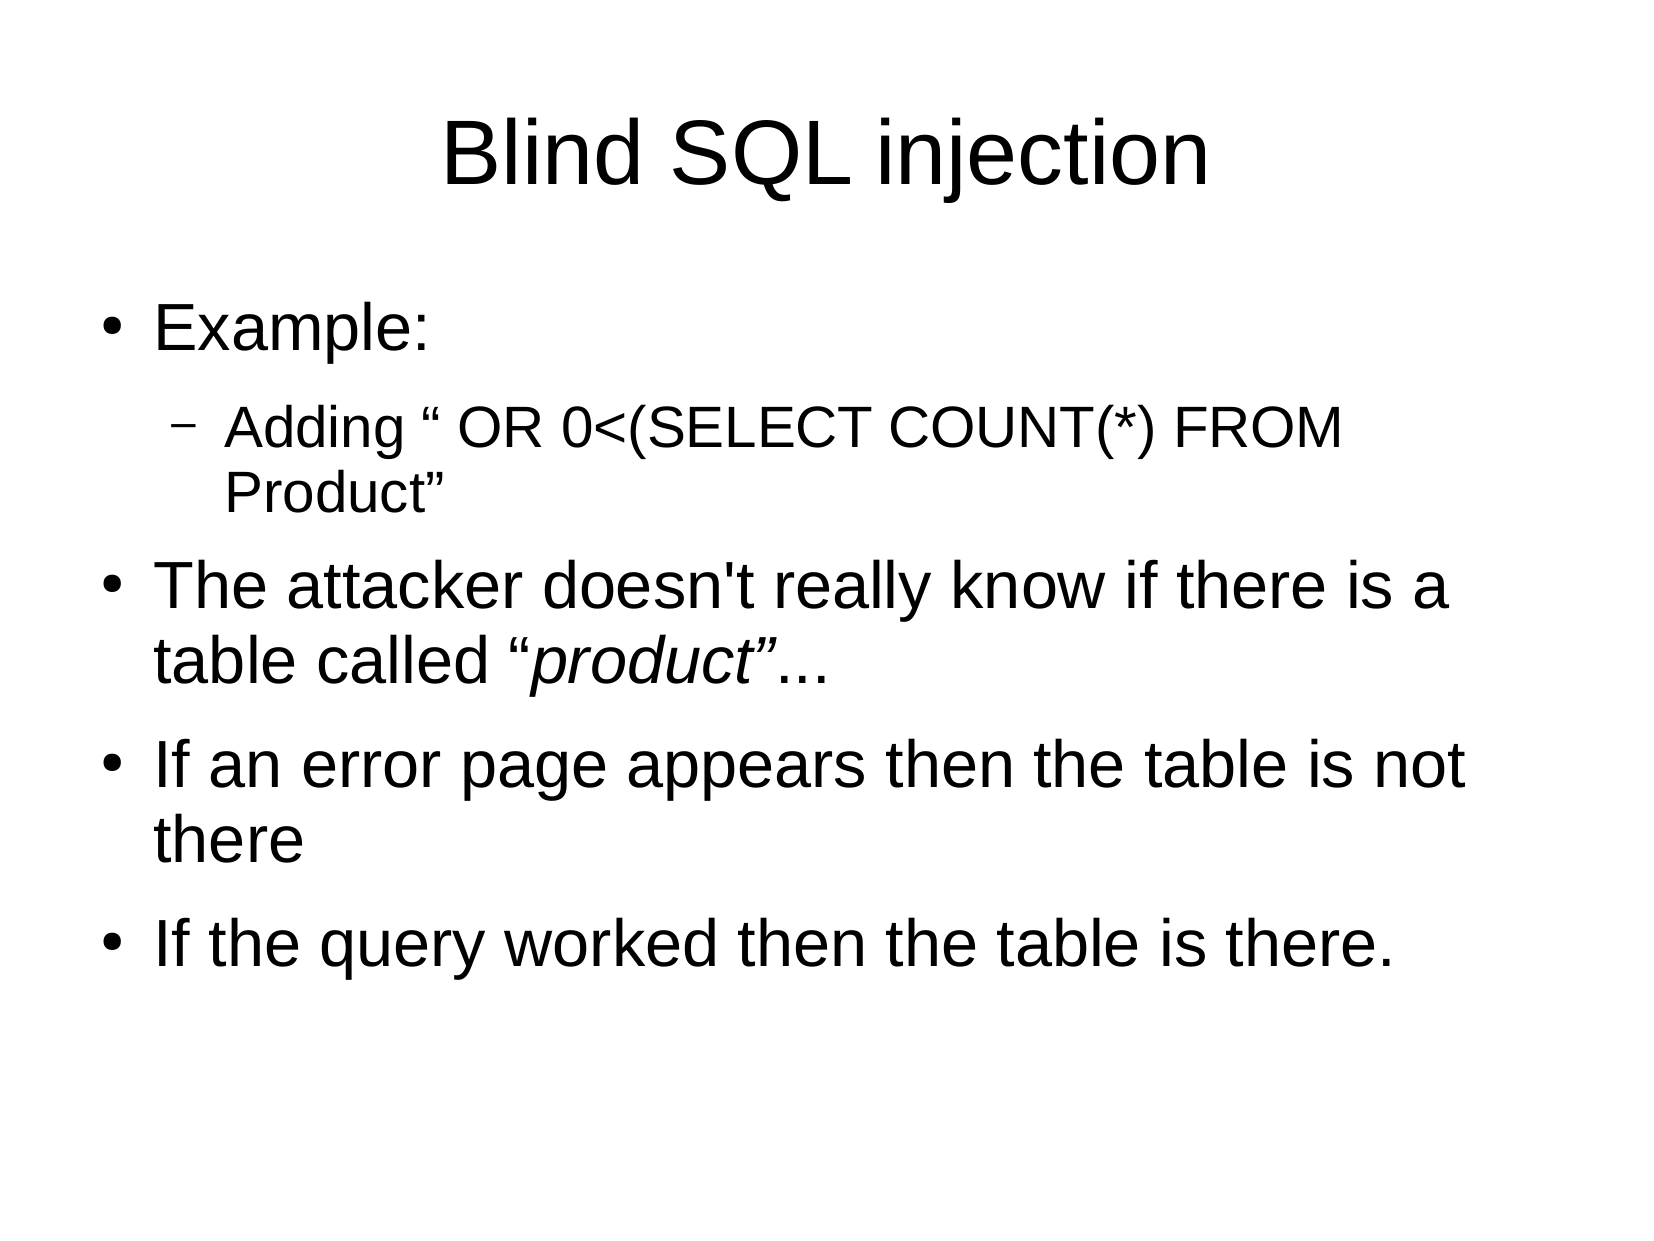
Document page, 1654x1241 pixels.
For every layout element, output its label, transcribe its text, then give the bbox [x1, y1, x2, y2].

list Example: Adding “ OR 0<(SELECT COUNT(*) FROM Product” The attacker doesn't really know if there is a table called “product”... If an error page appears then the table is not there If the query worked then the table is there. [82, 290, 1538, 1010]
title Blind SQL injection [82, 49, 1571, 257]
